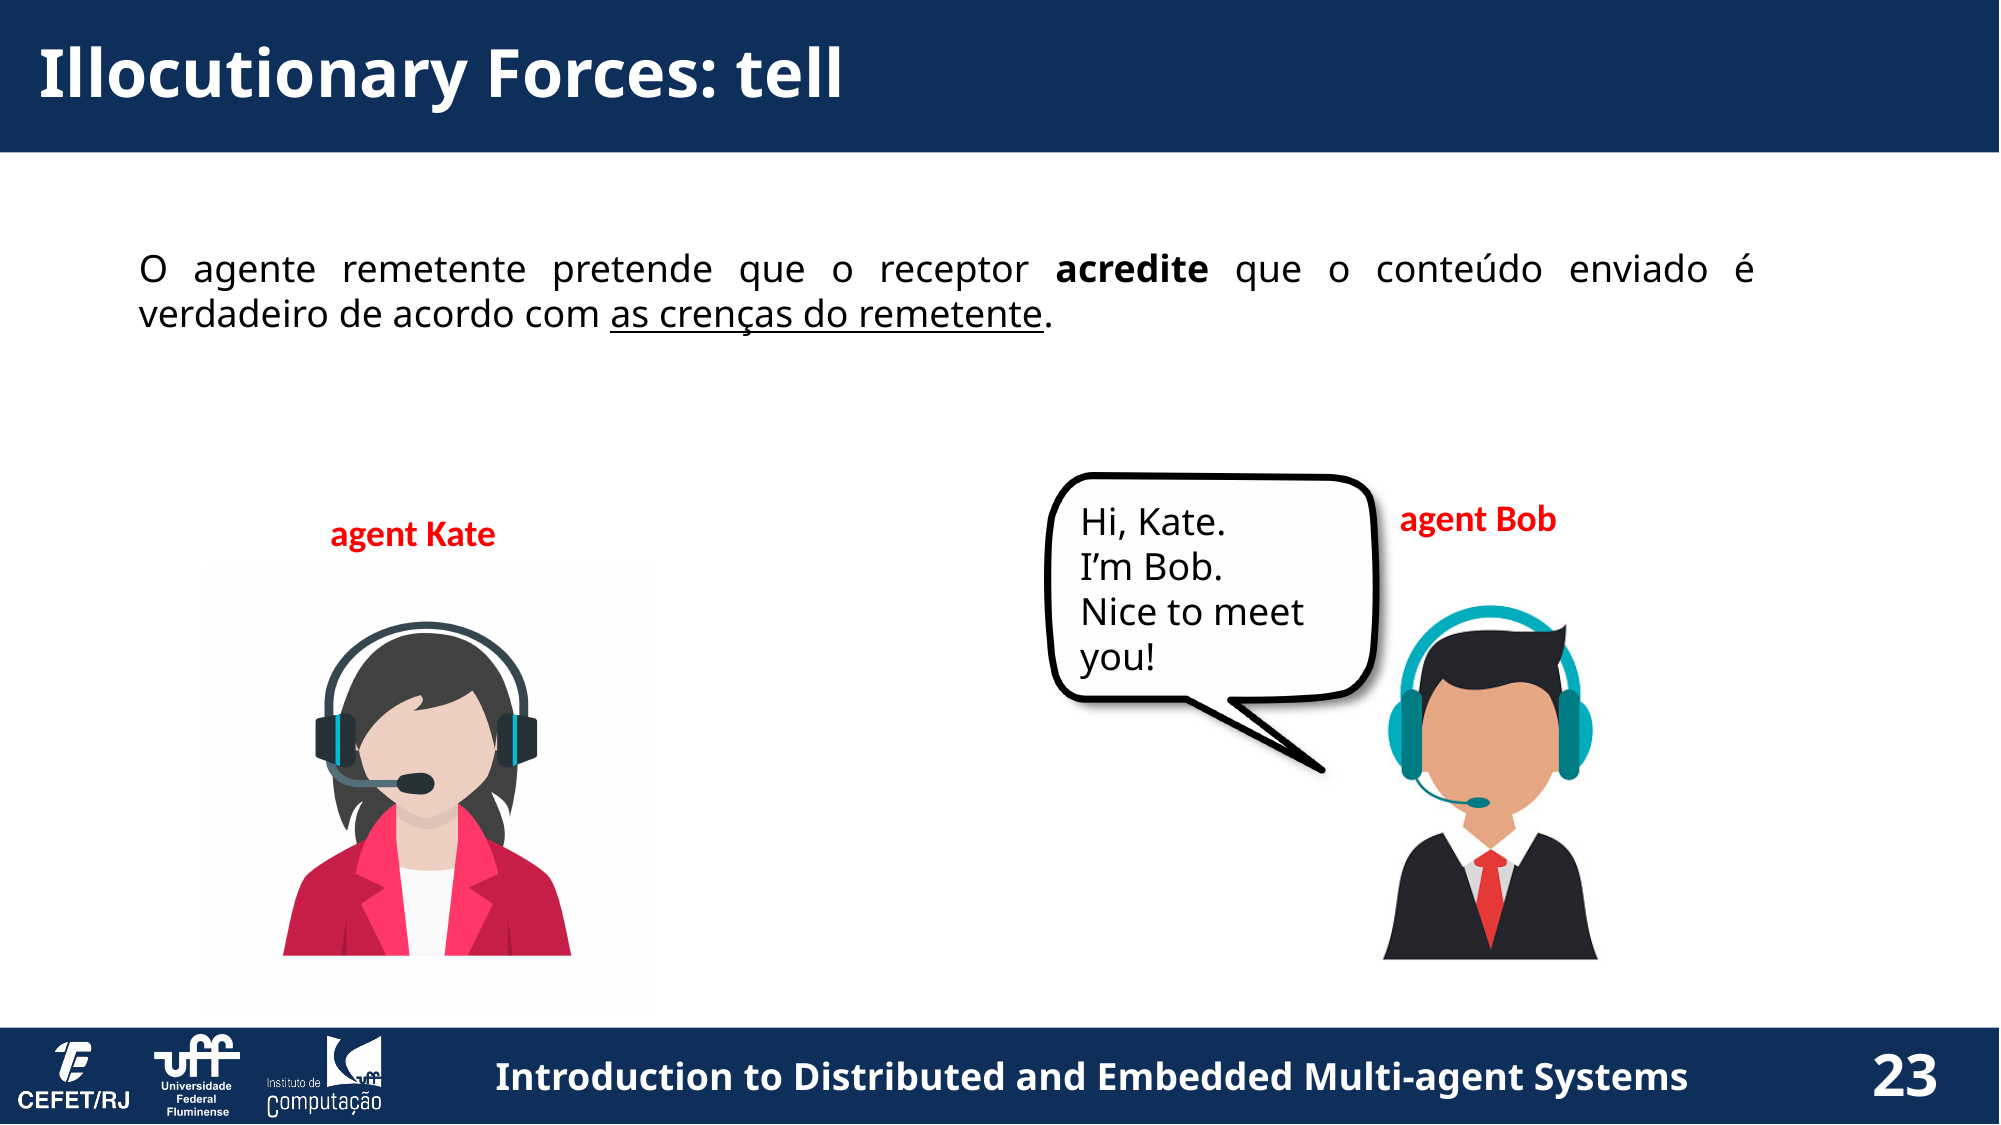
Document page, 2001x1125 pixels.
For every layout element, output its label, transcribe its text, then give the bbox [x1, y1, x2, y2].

picture [1044, 472, 1713, 1005]
text_box agent Bob [1396, 486, 1596, 547]
picture [205, 566, 649, 1011]
picture [265, 1033, 383, 1118]
picture [153, 1033, 241, 1121]
text_box Hi, Kate. I’m Bob. Nice to meet you! [1065, 490, 1360, 686]
text_box O agente remetente pretende que o receptor acredite que o conteúdo enviado é verdadeiro de acordo com as crenças do remetente. [123, 237, 1771, 343]
text_box Illocutionary Forces: tell [25, 23, 1999, 119]
text_box agent Kate [295, 501, 531, 562]
picture [18, 1021, 129, 1125]
